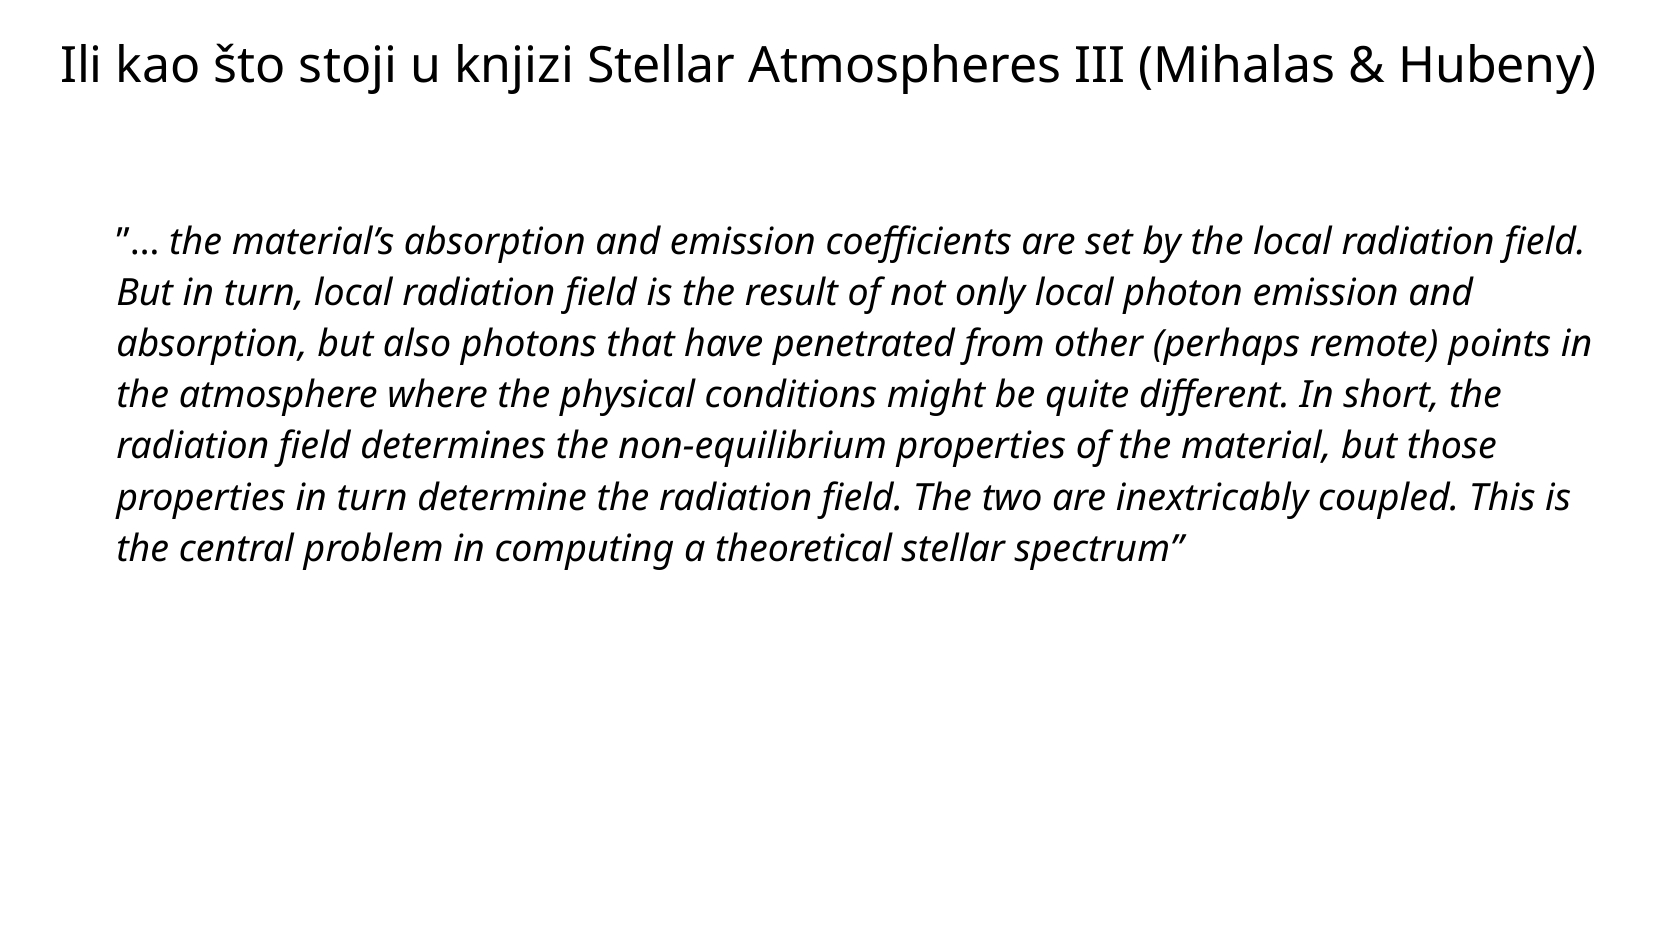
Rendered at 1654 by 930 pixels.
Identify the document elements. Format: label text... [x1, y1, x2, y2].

title Ili kao što stoji u knjizi Stellar Atmospheres III (Mihalas & Hubeny) [59, 13, 1648, 113]
list ”… the material’s absorption and emission coefficients are set by the local radiation field. But in turn, local radiation field is the result of not only local photon emission and absorption, but also photons that have penetrated from other (perhaps remote) points in the atmosphere where the physical conditions might be quite different. In short, the radiation field determines the non-equilibrium properties of the material, but those properties in turn determine the radiation field. The two are inextricably coupled. This is the central problem in computing a theoretical stellar spectrum” [45, 214, 1635, 740]
